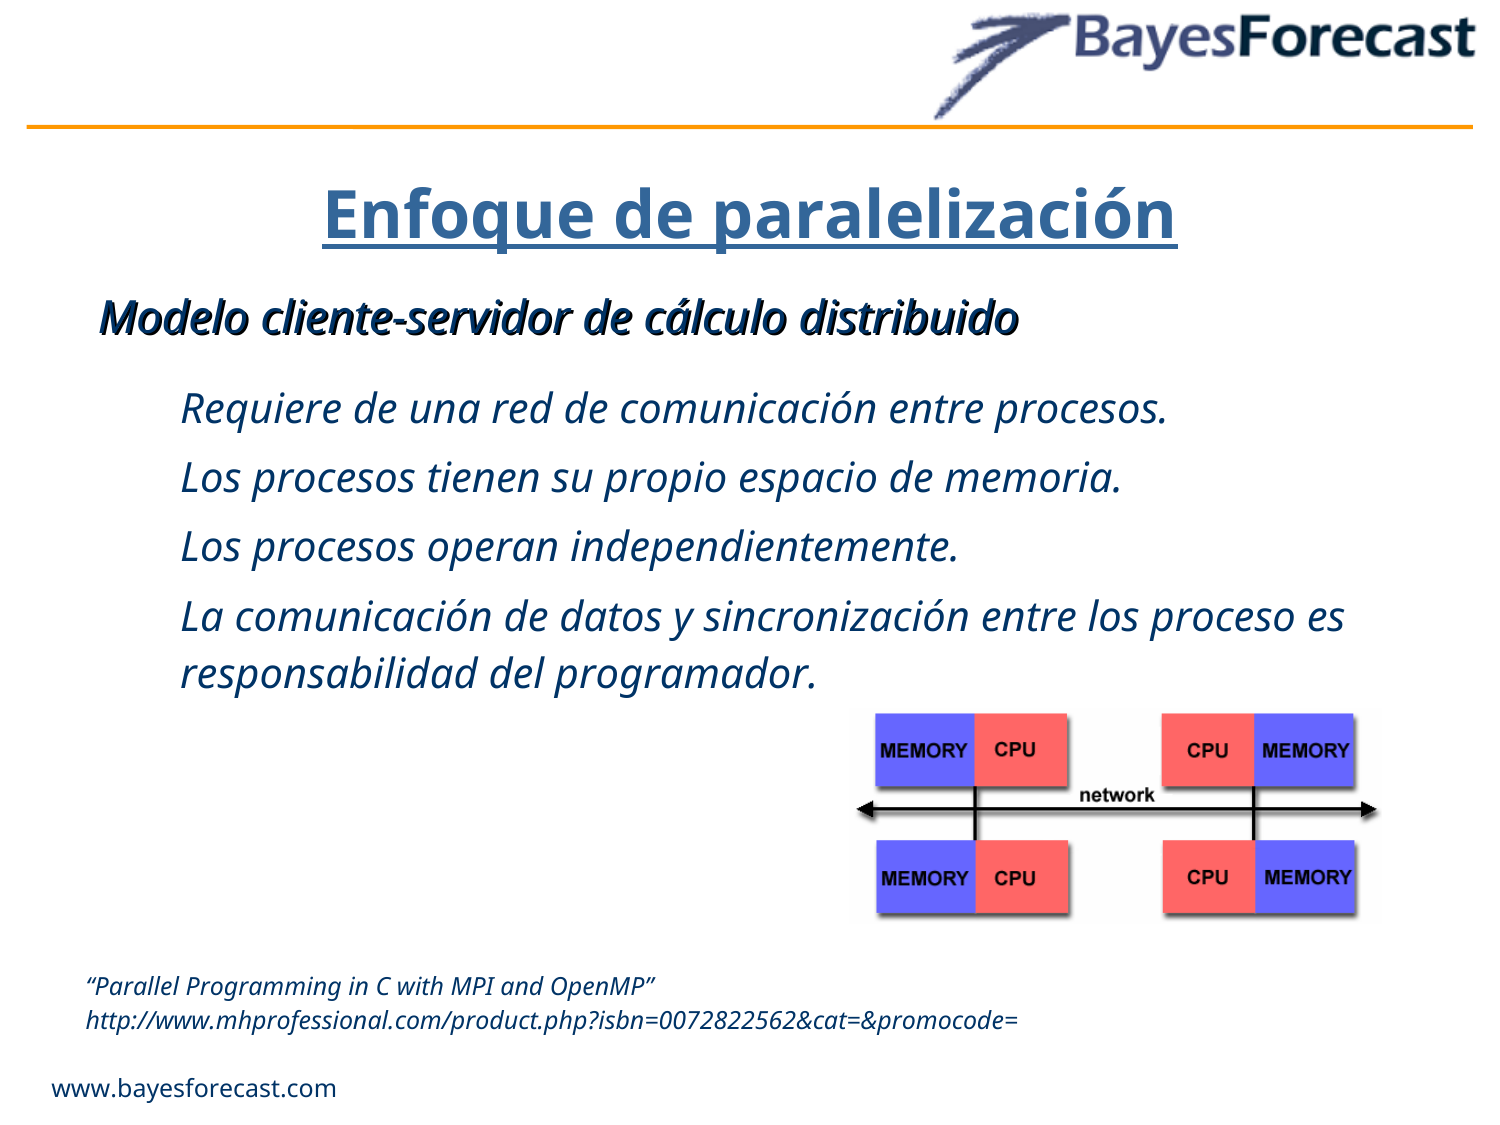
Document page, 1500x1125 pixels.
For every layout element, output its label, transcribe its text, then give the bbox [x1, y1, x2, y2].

text_box Requiere de una red de comunicación entre procesos. Los procesos tienen su propio espacio de memoria. Los procesos operan independientemente. La comunicación de datos y sincronización entre los proceso es responsabilidad del programador. [165, 372, 1367, 708]
text_box Modelo cliente-servidor de cálculo distribuido [82, 277, 1412, 353]
text_box “Parallel Programming in C with MPI and OpenMP” http://www.mhprofessional.com/product.php?isbn=0072822562&cat=&promocode= [70, 962, 1400, 1044]
text_box Enfoque de paralelización [0, 160, 1500, 265]
picture [849, 708, 1382, 924]
